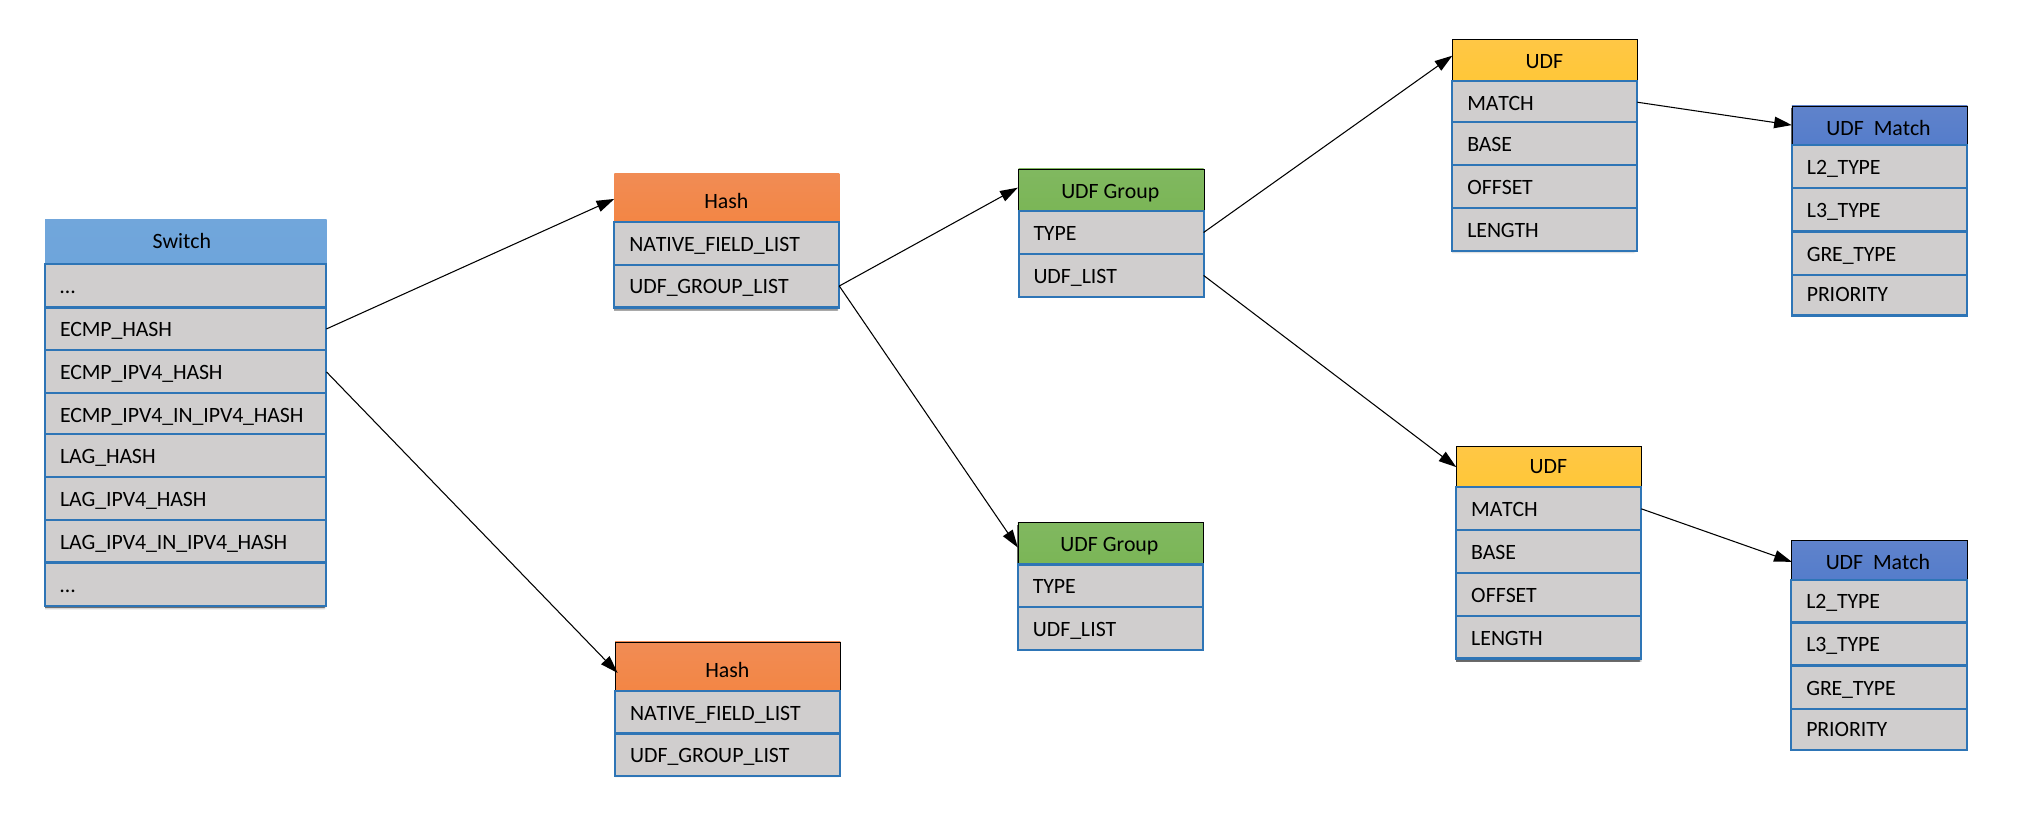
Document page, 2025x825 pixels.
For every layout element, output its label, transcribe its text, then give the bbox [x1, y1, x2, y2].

text_box L2_TYPE [1791, 145, 1968, 187]
text_box Hash [689, 179, 765, 221]
text_box [614, 173, 839, 221]
text_box Switch [137, 219, 228, 262]
text_box UDF Group [1045, 522, 1176, 563]
text_box UDF [1510, 39, 1580, 80]
text_box [1948, 106, 1967, 144]
text_box UDF Match [1811, 105, 1948, 144]
text_box [1948, 540, 1967, 579]
text_box UDF_LIST [1017, 607, 1203, 651]
text_box [1019, 169, 1046, 210]
text_box [45, 220, 327, 263]
text_box BASE [1456, 530, 1642, 573]
text_box [1018, 522, 1045, 563]
text_box [1791, 540, 1810, 579]
text_box BASE [1452, 122, 1638, 166]
text_box UDF [1514, 444, 1584, 486]
text_box [1584, 446, 1641, 486]
text_box L3_TYPE [1791, 187, 1968, 231]
text_box OFFSET [1452, 166, 1638, 207]
text_box PRIORITY [1791, 710, 1967, 751]
text_box LENGTH [1456, 617, 1642, 659]
text_box L3_TYPE [1791, 622, 1967, 665]
text_box ECMP_IPV4_HASH [45, 350, 327, 392]
text_box [1176, 169, 1204, 210]
text_box ECMP_HASH [45, 308, 327, 349]
text_box MATCH [1452, 80, 1638, 121]
text_box UDF Group [1046, 168, 1176, 210]
text_box … [45, 563, 327, 607]
text_box TYPE [1018, 211, 1204, 253]
text_box GRE_TYPE [1791, 666, 1967, 710]
text_box [1580, 39, 1637, 80]
text_box LENGTH [1452, 207, 1638, 251]
text_box GRE_TYPE [1791, 231, 1968, 275]
text_box NATIVE_FIELD_LIST [614, 221, 840, 264]
text_box UDF_GROUP_LIST [614, 264, 840, 308]
text_box PRIORITY [1791, 276, 1968, 316]
text_box UDF_LIST [1018, 253, 1204, 297]
text_box Hash [690, 648, 766, 690]
text_box TYPE [1017, 564, 1203, 606]
text_box UDF Match [1810, 540, 1948, 579]
text_box [1792, 106, 1811, 144]
text_box … [45, 264, 327, 308]
text_box L2_TYPE [1791, 579, 1967, 621]
text_box LAG_HASH [45, 434, 327, 476]
text_box [1176, 522, 1203, 563]
text_box [1452, 39, 1510, 80]
text_box OFFSET [1456, 574, 1642, 616]
text_box [1456, 446, 1514, 486]
text_box MATCH [1456, 487, 1642, 529]
text_box [615, 642, 840, 690]
text_box UDF_GROUP_LIST [615, 733, 841, 777]
text_box NATIVE_FIELD_LIST [615, 690, 841, 732]
text_box ECMP_IPV4_IN_IPV4_HASH [45, 393, 327, 433]
text_box LAG_IPV4_HASH [45, 477, 327, 519]
text_box LAG_IPV4_IN_IPV4_HASH [45, 520, 327, 562]
